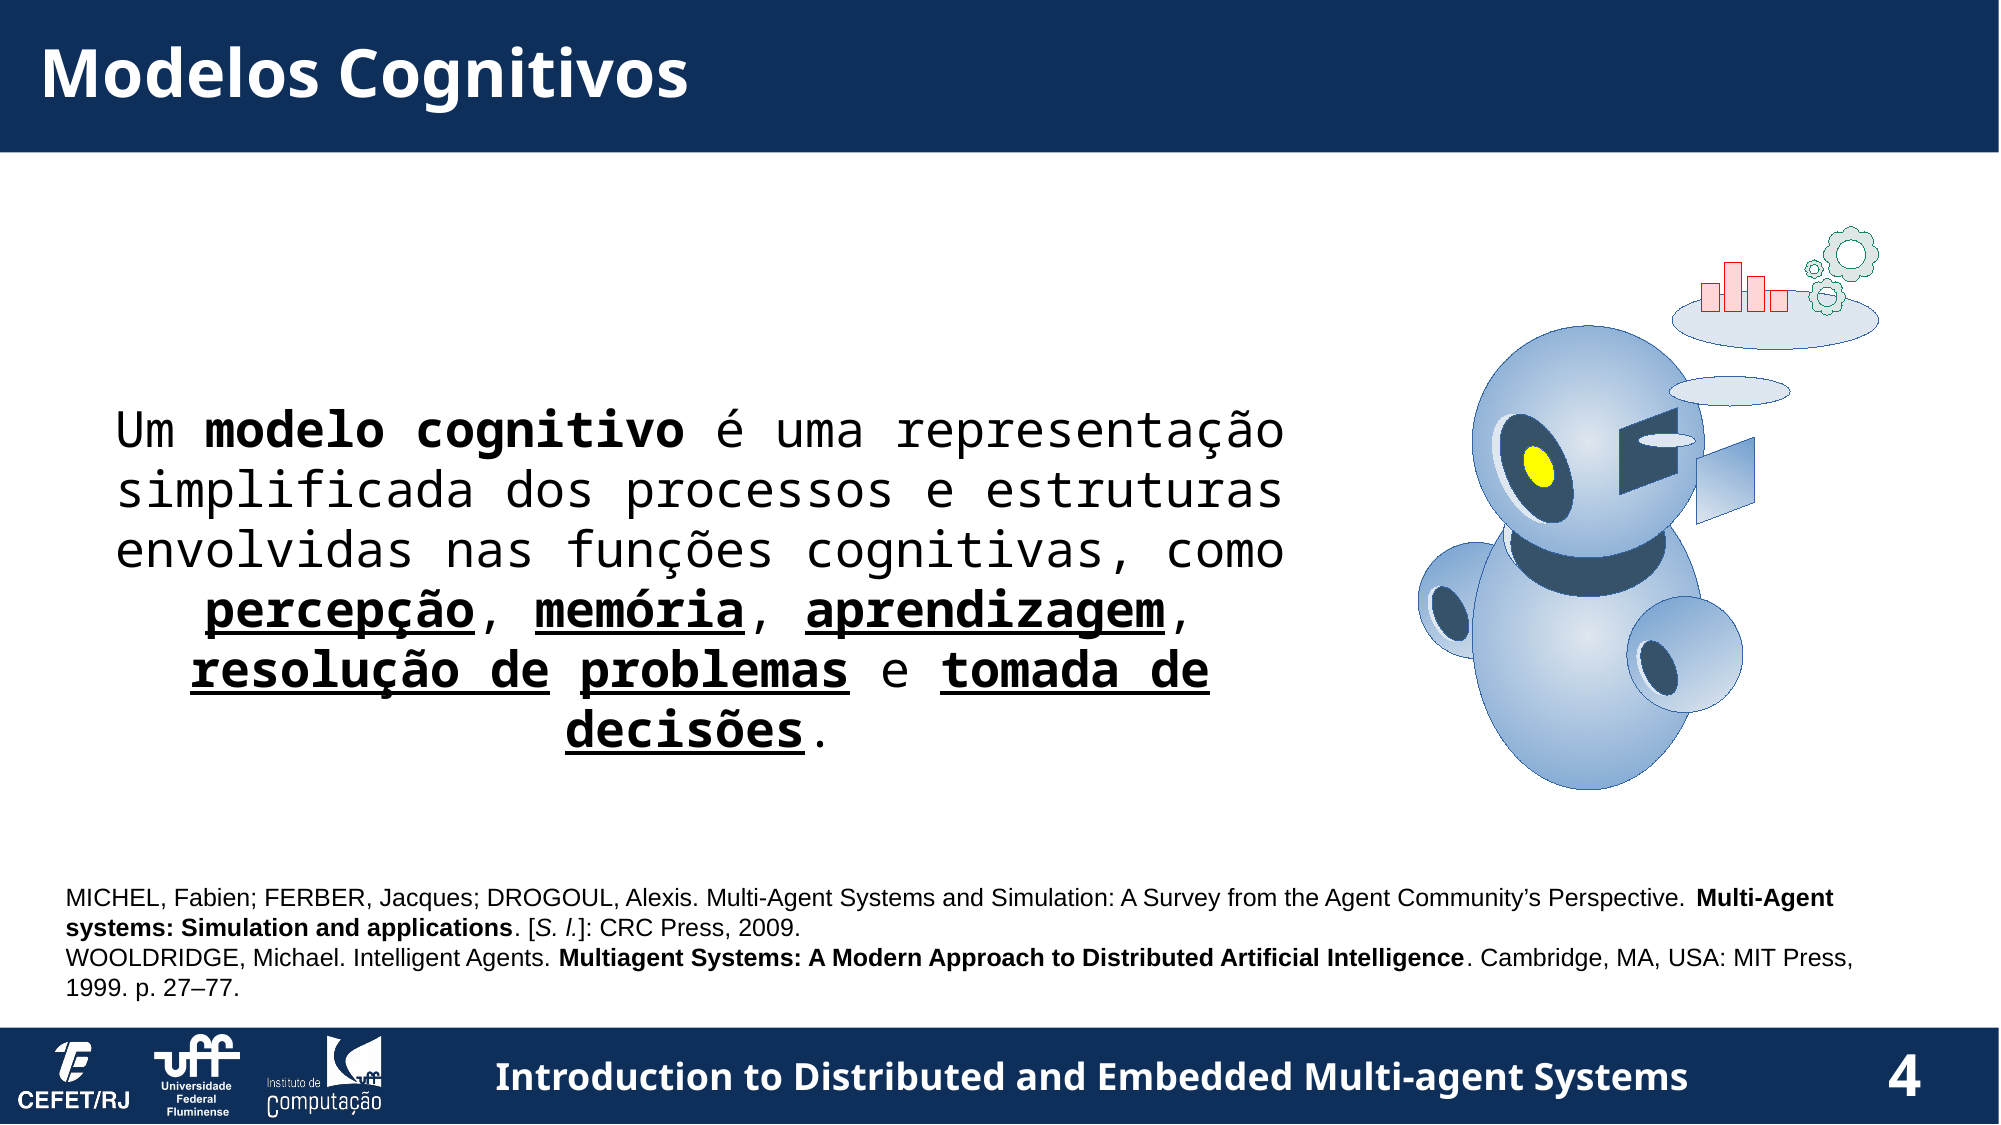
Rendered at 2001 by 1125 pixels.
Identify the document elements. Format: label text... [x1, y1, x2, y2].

text_box [1804, 259, 1824, 279]
text_box Modelos Cognitivos [25, 23, 1999, 119]
text_box Um modelo cognitivo é uma representação simplificada dos processos e estruturas envolvidas nas funções cognitivas, como percepção, memória, aprendizagem, resolução de problemas e tomada de decisões. [78, 389, 1323, 765]
text_box [1823, 226, 1879, 282]
picture [265, 1039, 383, 1118]
picture [18, 1021, 129, 1125]
text_box [1418, 325, 1791, 790]
picture [153, 1039, 241, 1121]
text_box [1672, 262, 1879, 350]
text_box MICHEL, Fabien; FERBER, Jacques; DROGOUL, Alexis. Multi-Agent Systems and Simulation: A Survey from the Agent Community’s Perspective. Multi-Agent systems: Simulation and applications. [S. l.]: CRC Press, 2009. WOOLDRIDGE, Michael. Intelligent Agents. Multiagent Systems: A Modern Approach to Distributed Artificial Intelligence. Cambridge, MA, USA: MIT Press, 1999. p. 27–77. [50, 874, 1939, 1039]
